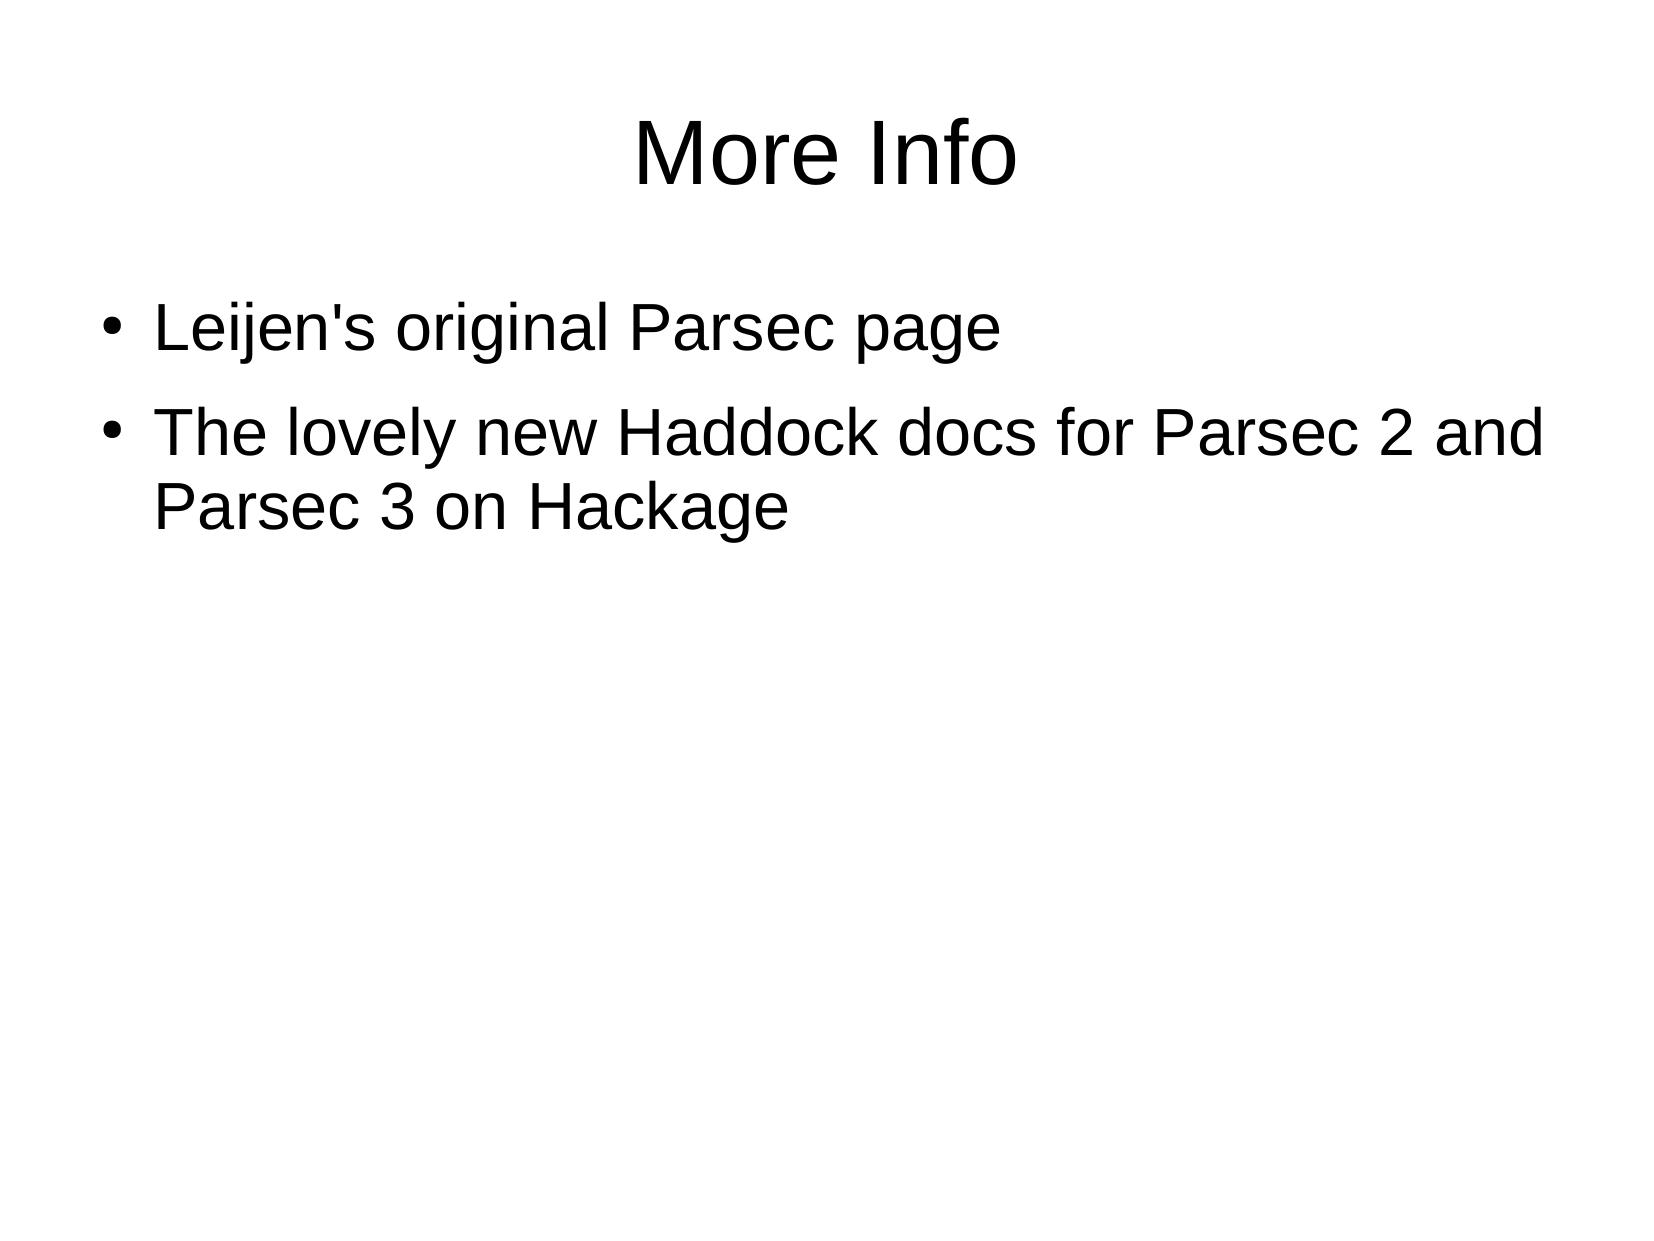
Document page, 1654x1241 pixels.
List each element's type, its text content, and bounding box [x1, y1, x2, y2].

title More Info [82, 56, 1571, 250]
list Leijen's original Parsec page The lovely new Haddock docs for Parsec 2 and Parsec 3 on Hackage [82, 290, 1571, 1109]
